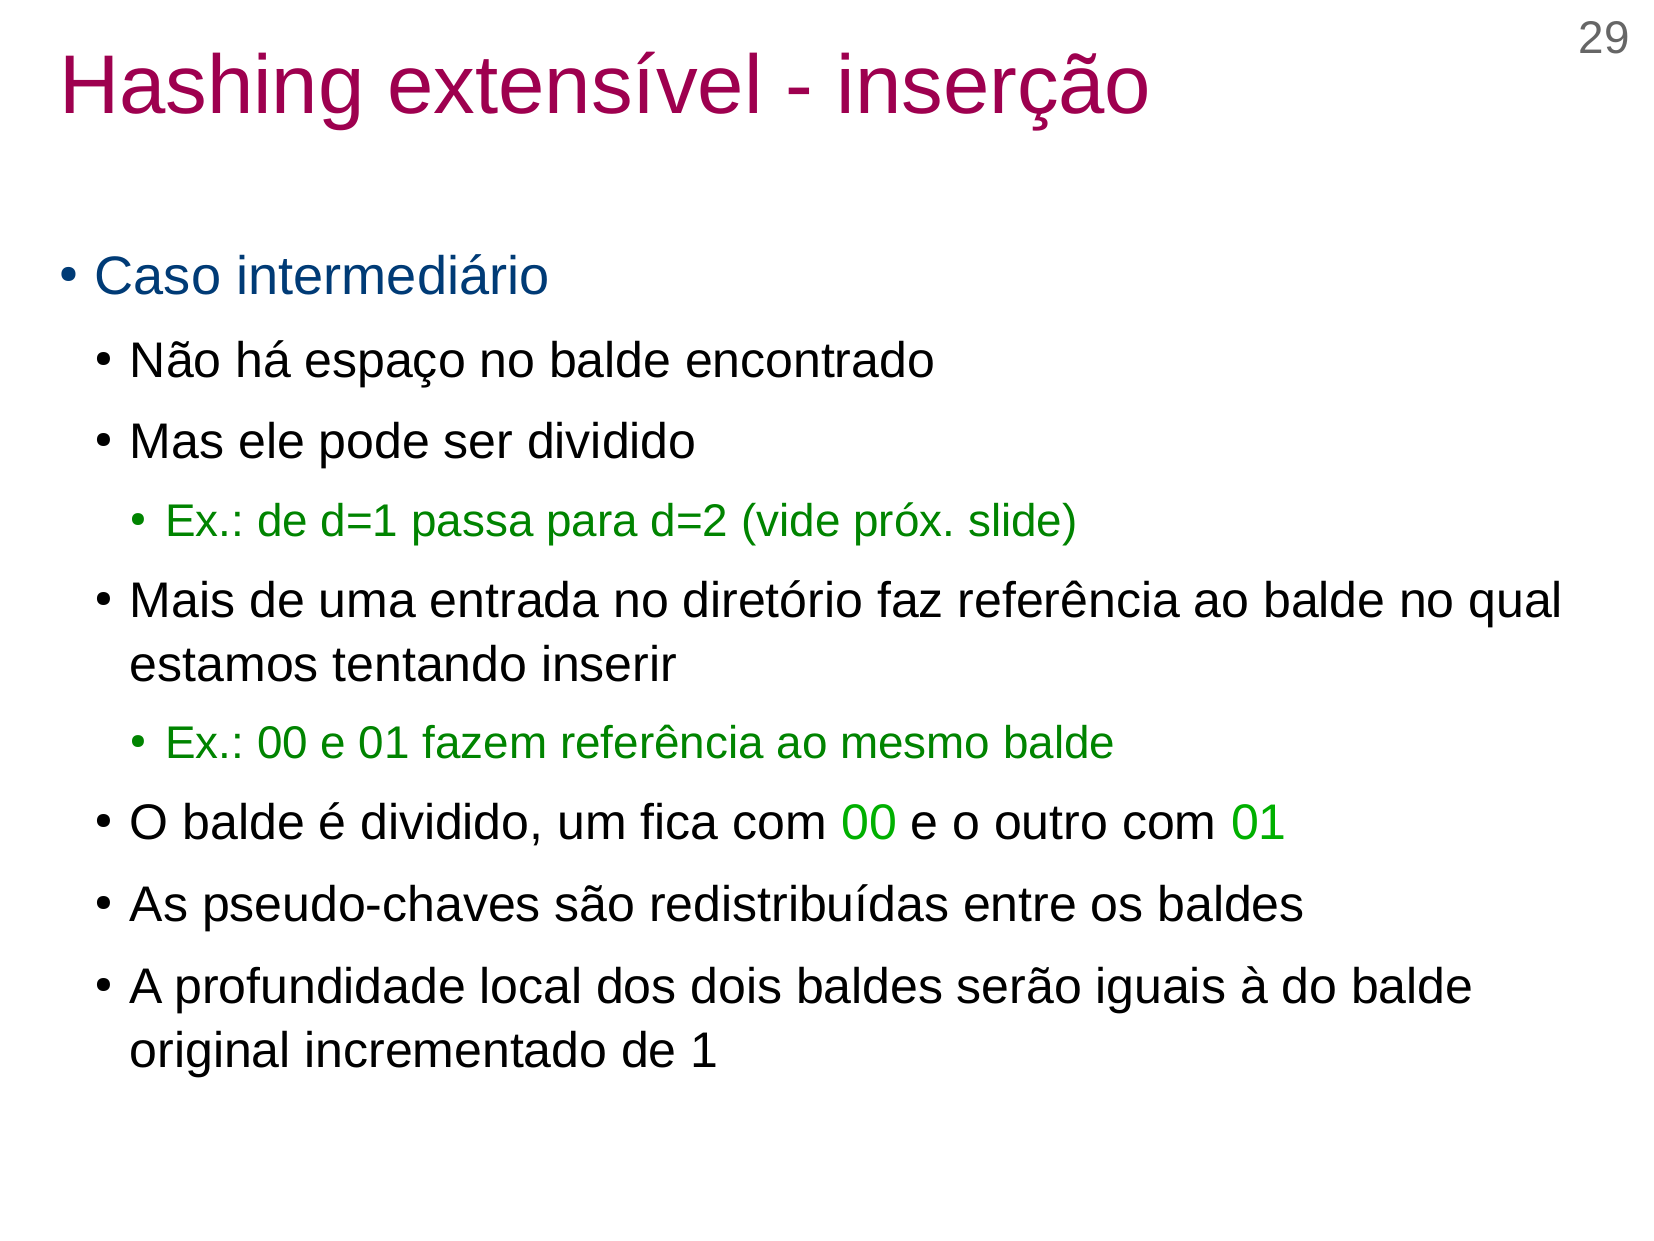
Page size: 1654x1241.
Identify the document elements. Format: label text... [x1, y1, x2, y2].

title Hashing extensível - inserção [59, 29, 1595, 148]
list Caso intermediário Não há espaço no balde encontrado Mas ele pode ser dividido Ex.: de d=1 passa para d=2 (vide próx. slide) Mais de uma entrada no diretório faz referência ao balde no qual estamos tentando inserir Ex.: 00 e 01 fazem referência ao mesmo balde O balde é dividido, um fica com 00 e o outro com 01 As pseudo-chaves são redistribuídas entre os baldes A profundidade local dos dois baldes serão iguais à do balde original incrementado de 1 [59, 236, 1595, 1211]
